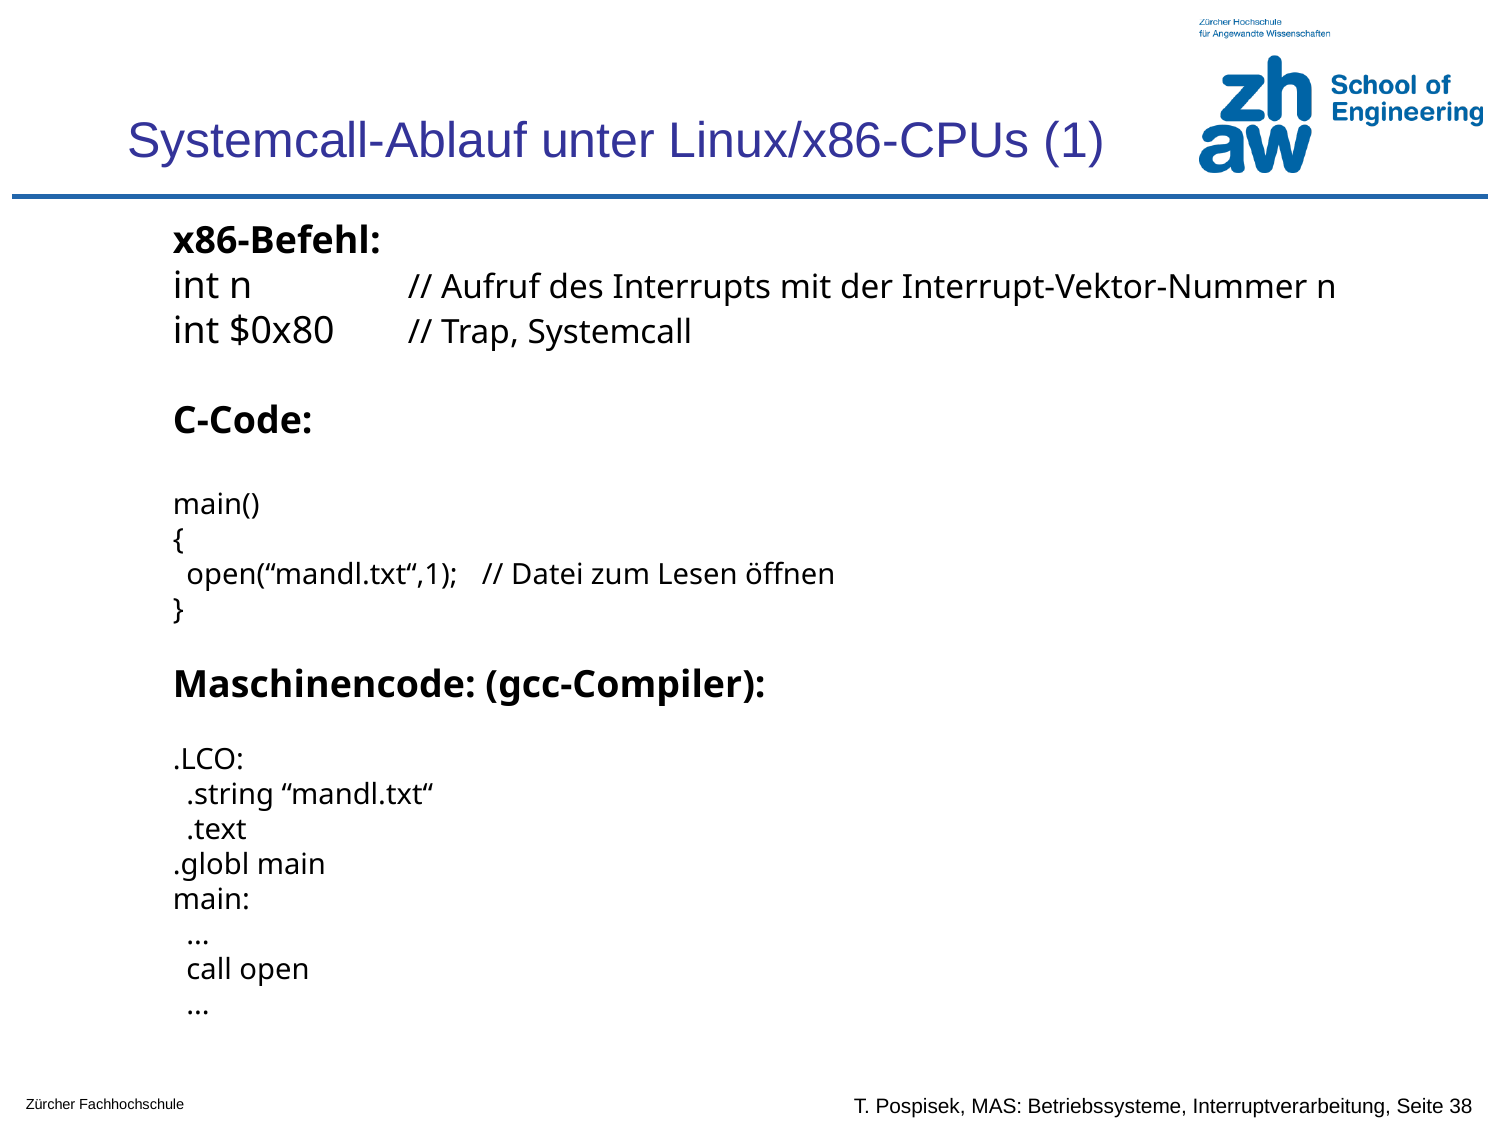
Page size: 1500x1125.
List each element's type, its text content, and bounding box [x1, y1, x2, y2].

text_box x86-Befehl: int n // Aufruf des Interrupts mit der Interrupt-Vektor-Nummer n int $0x80 // Trap, Systemcall C-Code: main() { open(“mandl.txt“,1); // Datei zum Lesen öffnen } Maschinencode: (gcc-Compiler): .LCO: .string “mandl.txt“ .text .globl main main: ... call open ... [97, 208, 1394, 1028]
picture [1199, 19, 1483, 173]
title Systemcall-Ablauf unter Linux/x86-CPUs (1) [112, 66, 1391, 175]
